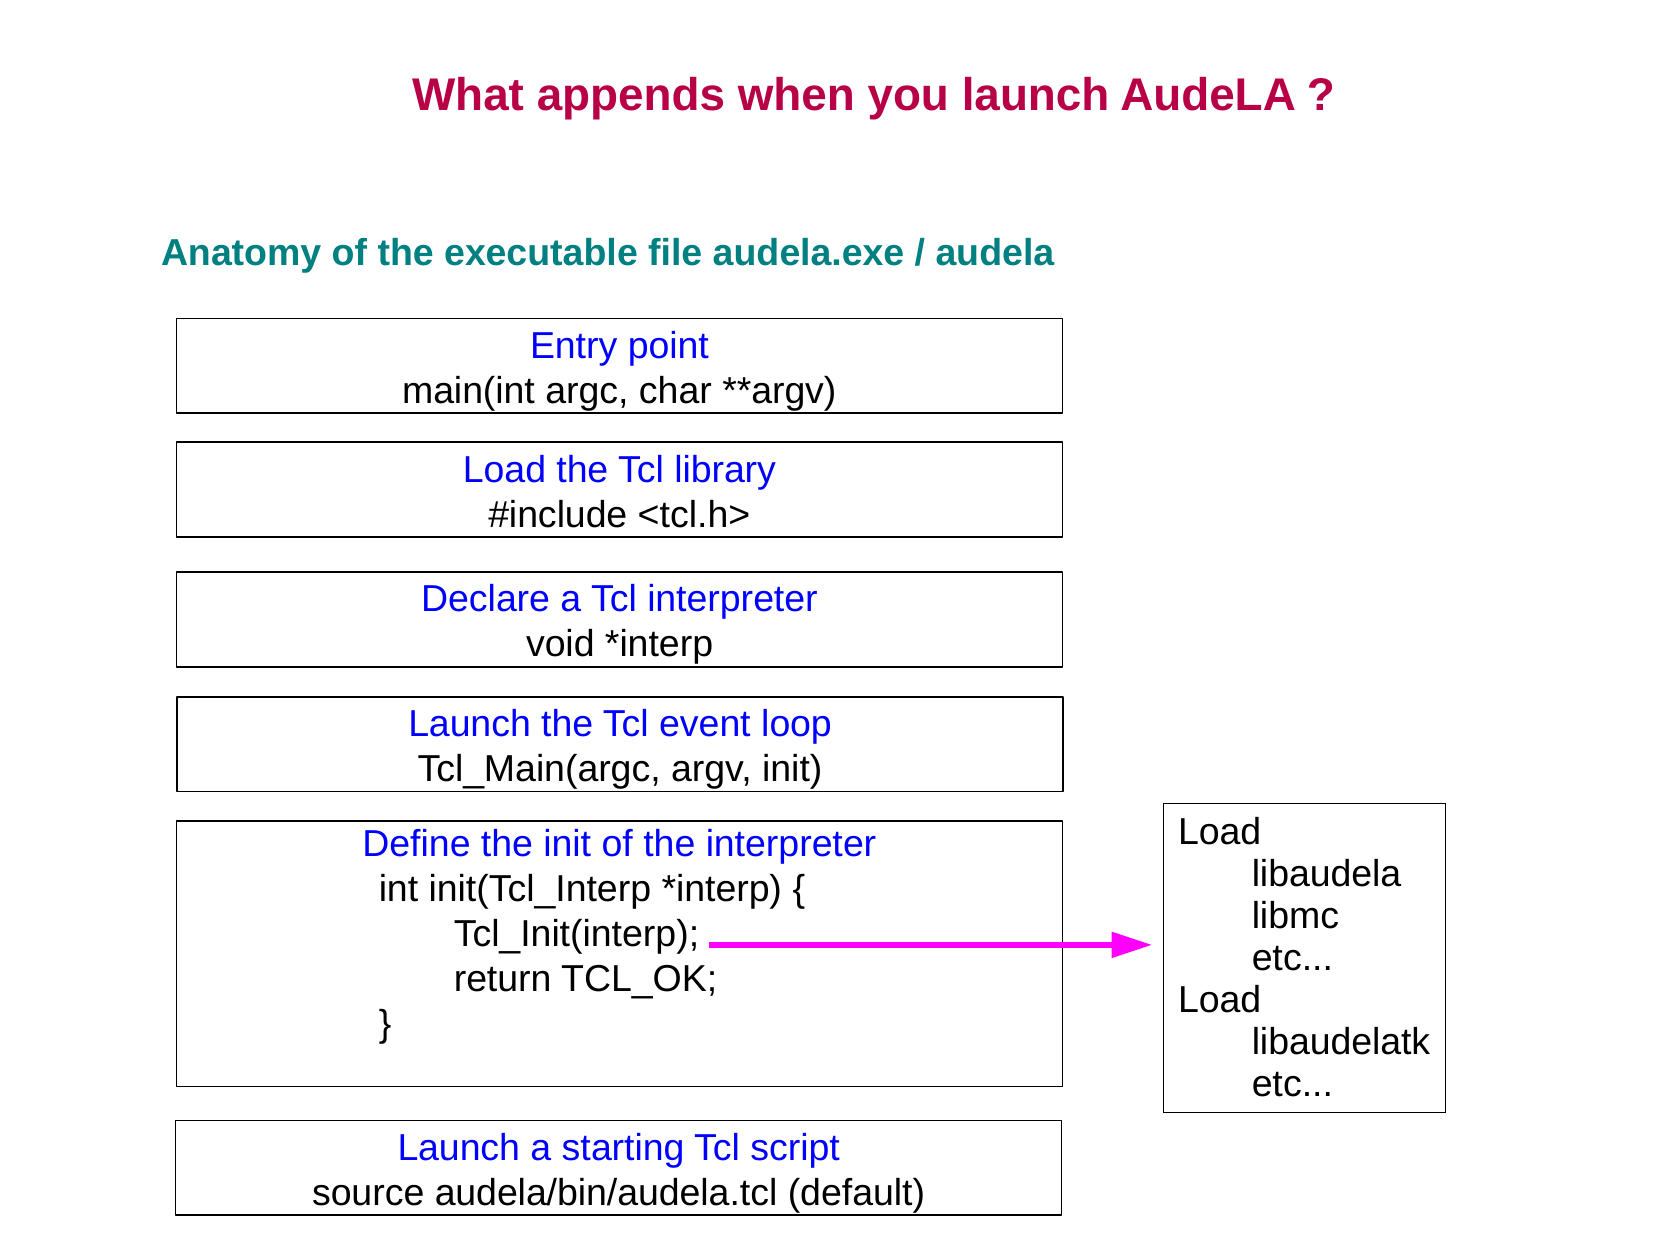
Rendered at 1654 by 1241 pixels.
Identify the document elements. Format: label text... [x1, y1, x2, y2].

text_box Load the Tcl library #include <tcl.h> [176, 442, 1063, 537]
text_box Anatomy of the executable file audela.exe / audela [146, 224, 1069, 283]
text_box What appends when you launch AudeLA ? [397, 61, 1351, 129]
text_box Entry point main(int argc, char **argv) [176, 318, 1063, 413]
text_box Declare a Tcl interpreter void *interp [176, 572, 1063, 667]
text_box Load libaudela libmc etc... Load libaudelatk etc... [1163, 803, 1446, 1113]
text_box Launch the Tcl event loop Tcl_Main(argc, argv, init) [177, 696, 1064, 792]
text_box Define the init of the interpreter int init(Tcl_Interp *interp) { Tcl_Init(interp); return TCL_OK; } [176, 820, 1063, 1087]
text_box Launch a starting Tcl script source audela/bin/audela.tcl (default) [175, 1120, 1062, 1216]
